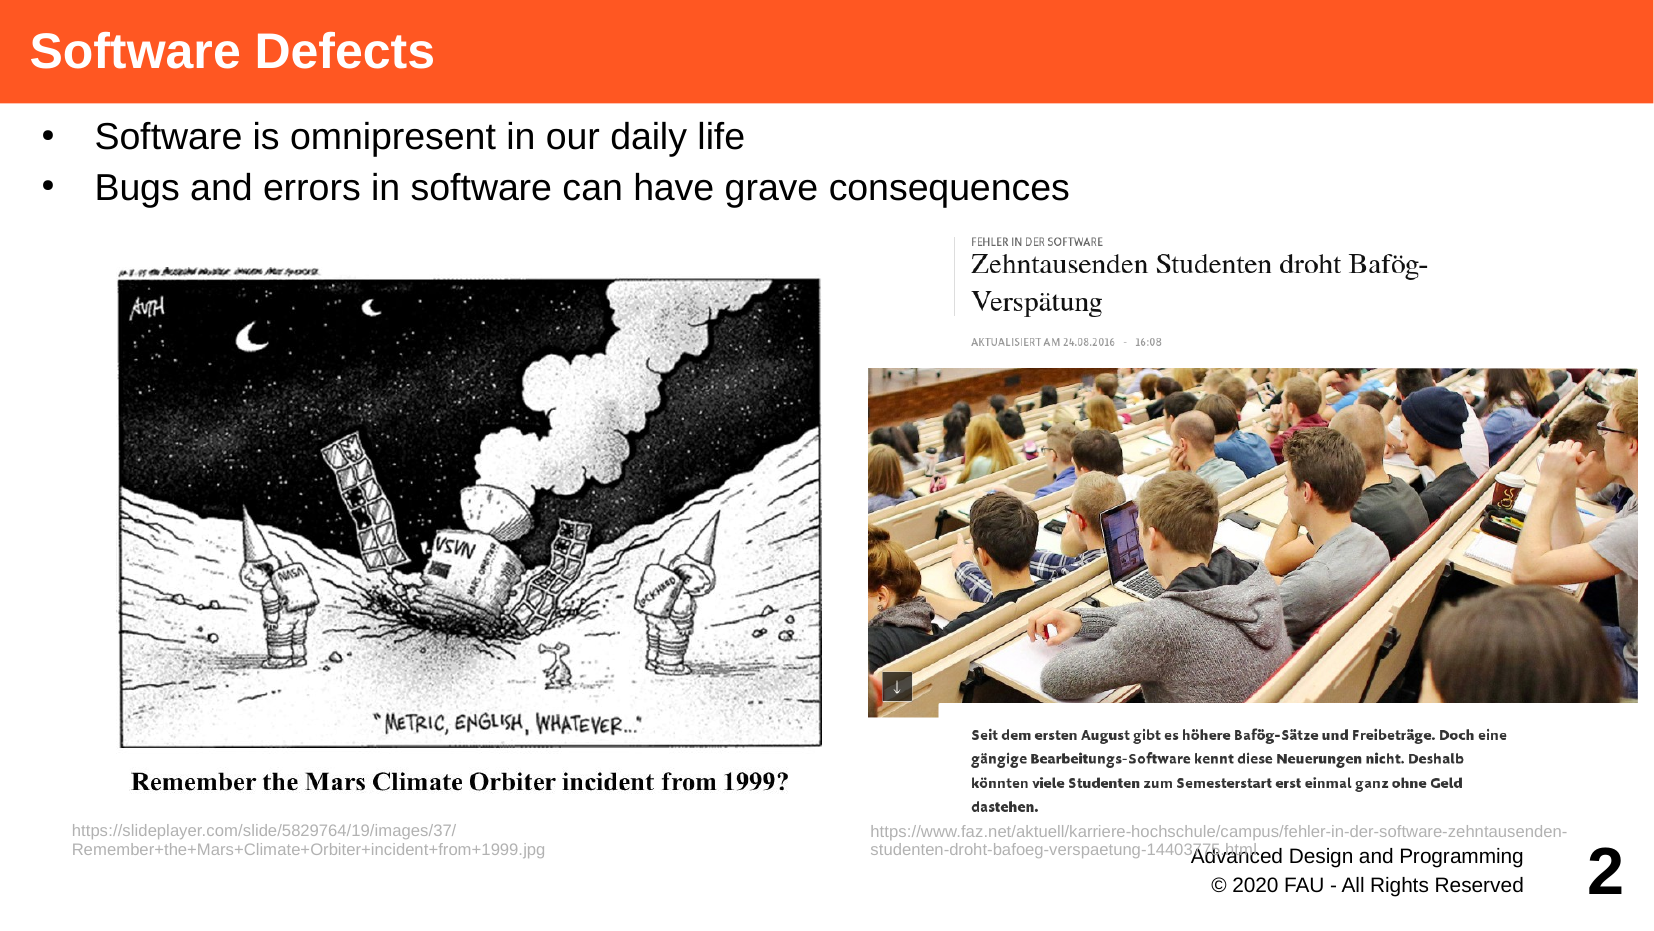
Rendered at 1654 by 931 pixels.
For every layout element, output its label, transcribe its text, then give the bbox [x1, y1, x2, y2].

text_box https://www.faz.net/aktuell/karriere-hochschule/campus/fehler-in-der-software-zehntausenden-studenten-droht-bafoeg-verspaetung-14403775.html [858, 810, 1654, 872]
list Software is omnipresent in our daily life Bugs and errors in software can have grave consequences [23, 115, 1619, 241]
text_box https://slideplayer.com/slide/5829764/19/images/37/Remember+the+Mars+Climate+Orbiter+incident+from+1999.jpg [60, 809, 826, 871]
picture [69, 220, 1654, 821]
title Software Defects [0, 0, 1654, 104]
